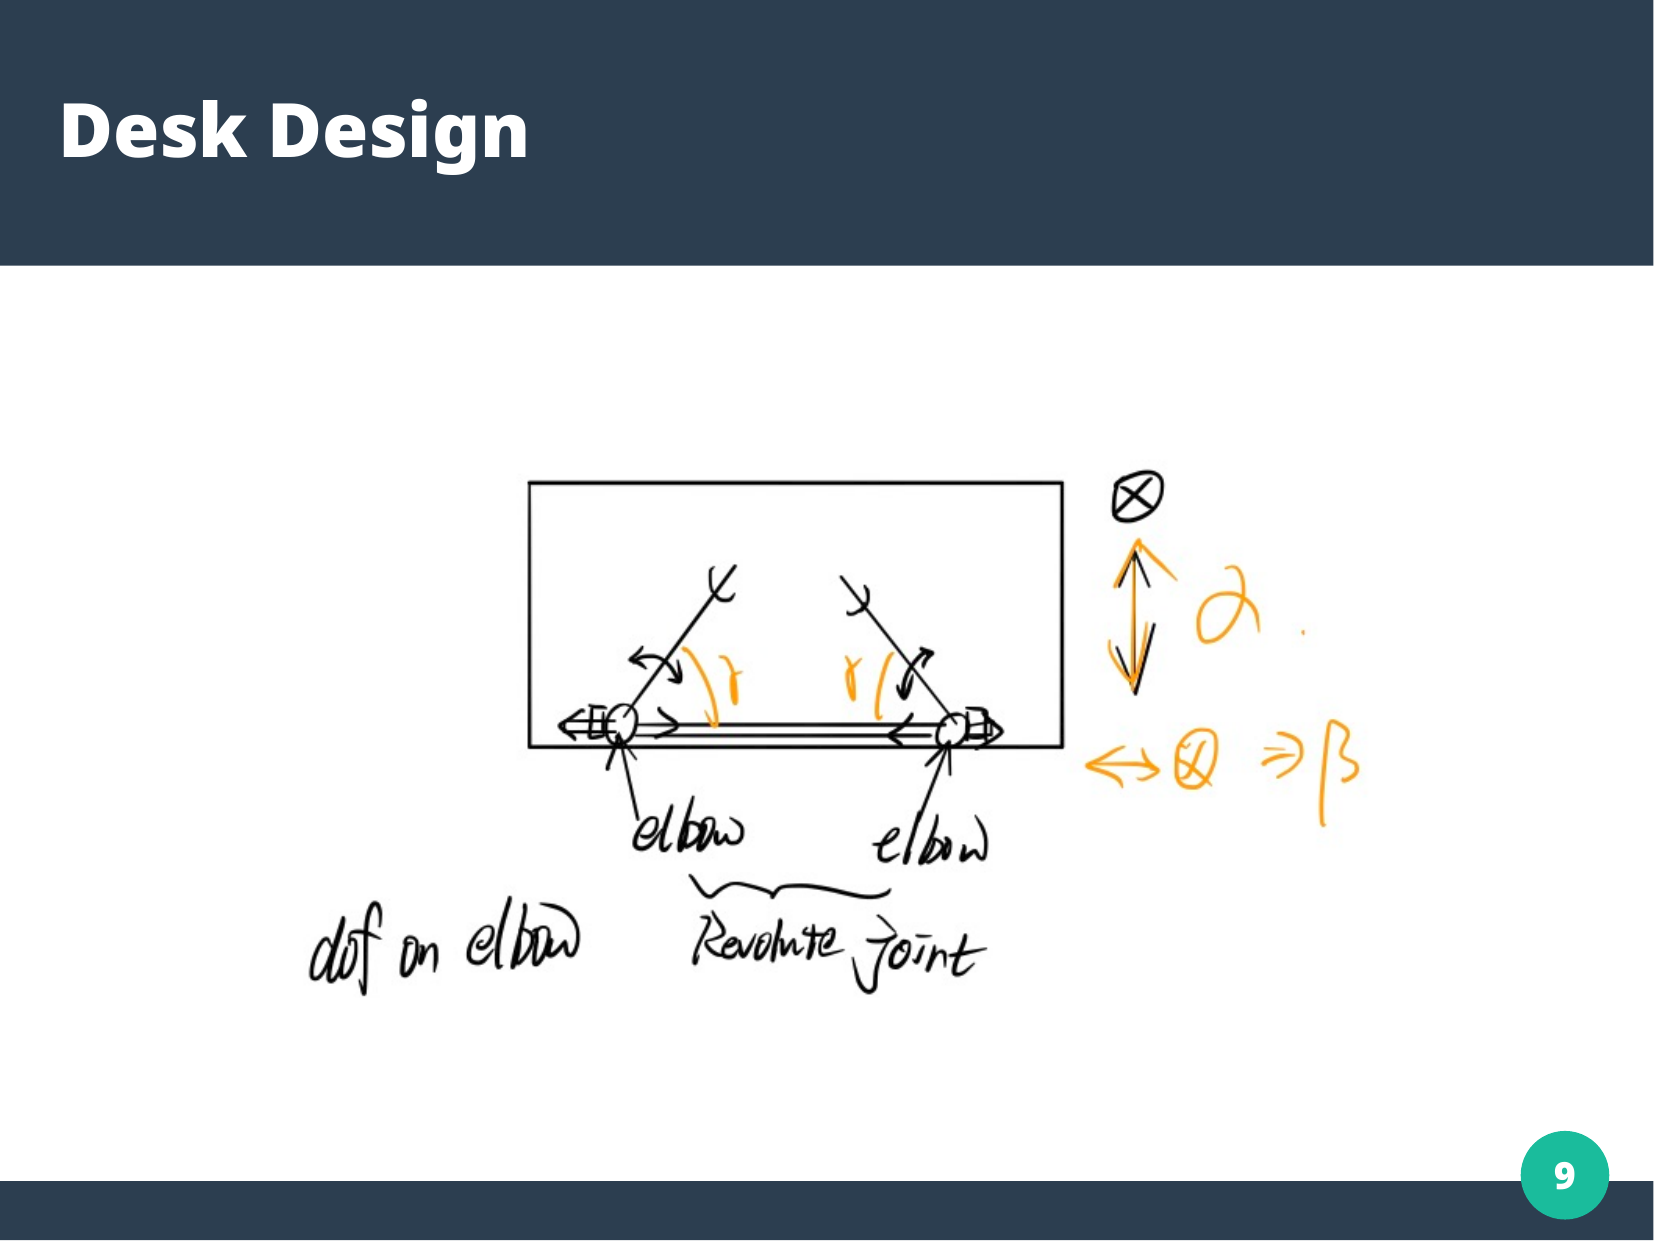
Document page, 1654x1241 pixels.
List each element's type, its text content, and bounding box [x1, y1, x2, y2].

picture [195, 385, 1611, 1066]
title Desk Design [59, 49, 1595, 207]
